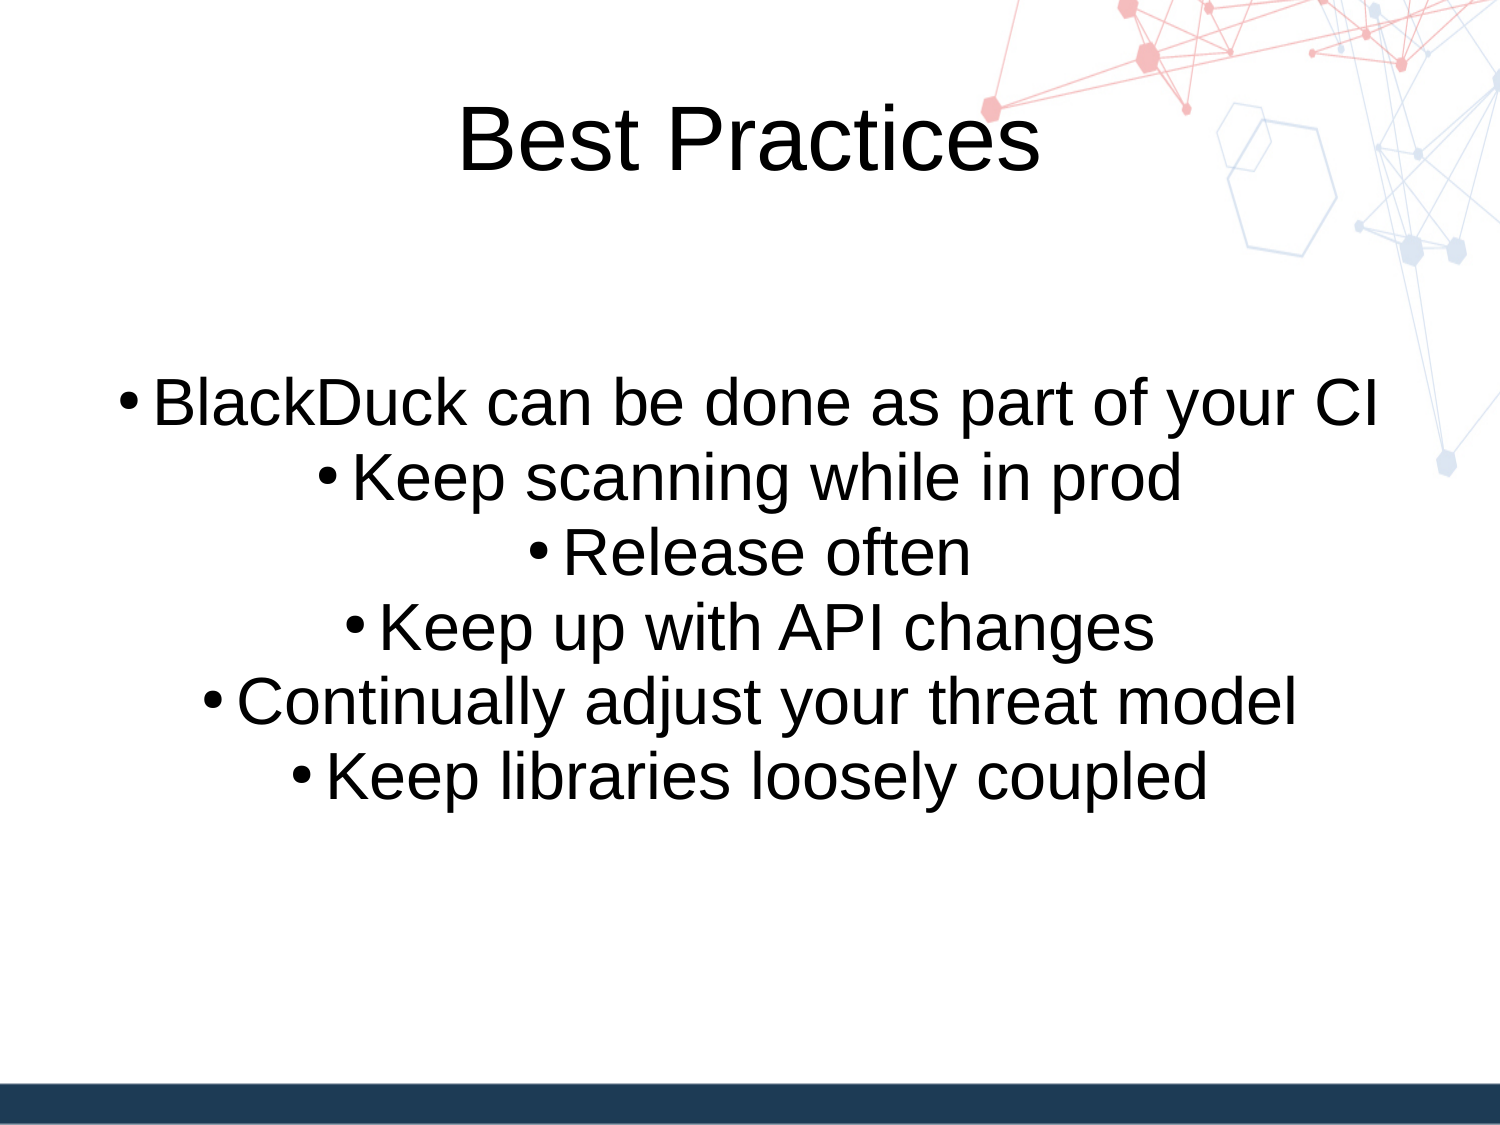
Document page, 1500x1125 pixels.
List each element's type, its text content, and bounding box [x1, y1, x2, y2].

subtitle BlackDuck can be done as part of your CI Keep scanning while in prod Release often Keep up with API changes Continually adjust your threat model Keep libraries loosely coupled [75, 263, 1425, 916]
title Best Practices [75, 44, 1425, 233]
picture [0, 0, 1500, 1125]
